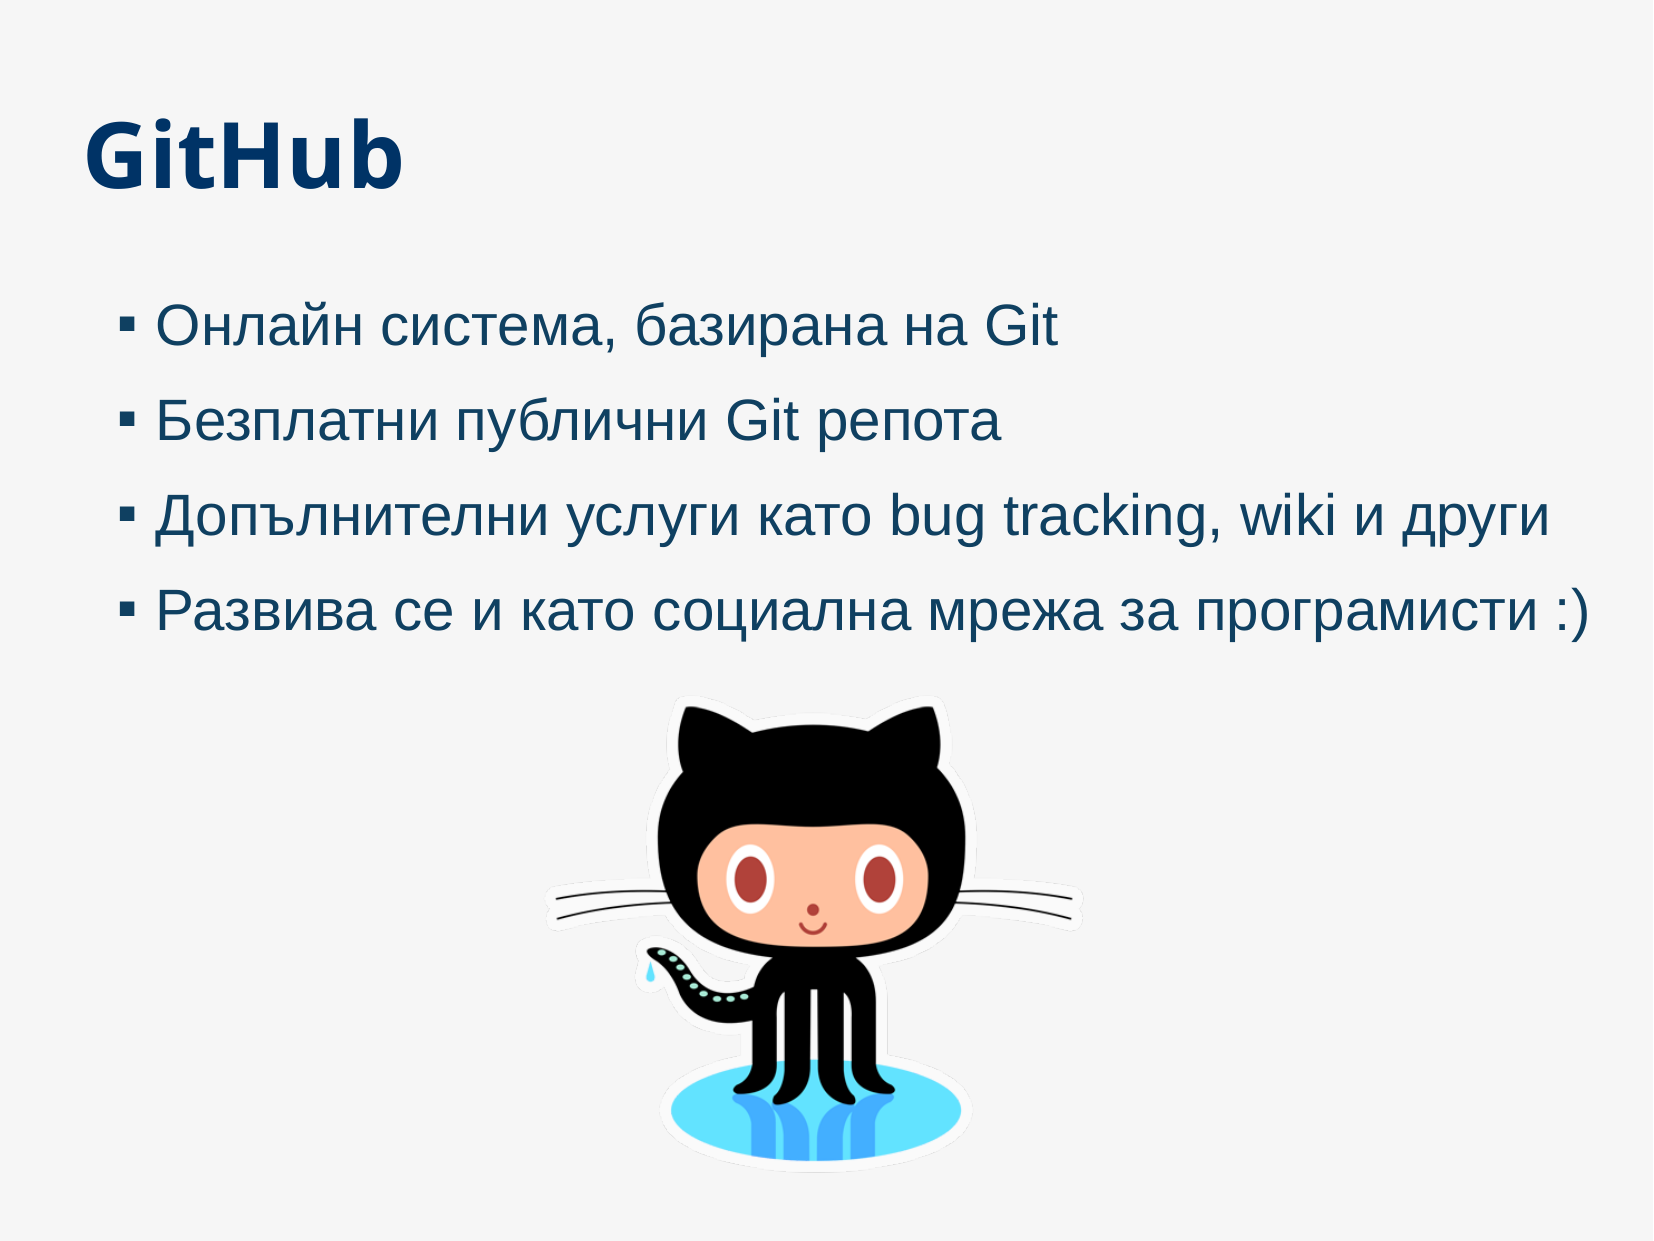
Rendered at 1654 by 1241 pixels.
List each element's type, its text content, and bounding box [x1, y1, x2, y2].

title GitHub [82, 49, 1571, 257]
text_box Онлайн система, базирана на Git Безплатни публични Git репота Допълнителни услуги като bug tracking, wiki и други Развива се и като социална мрежа за програмисти :) [105, 285, 1651, 1009]
picture [525, 636, 1096, 1207]
